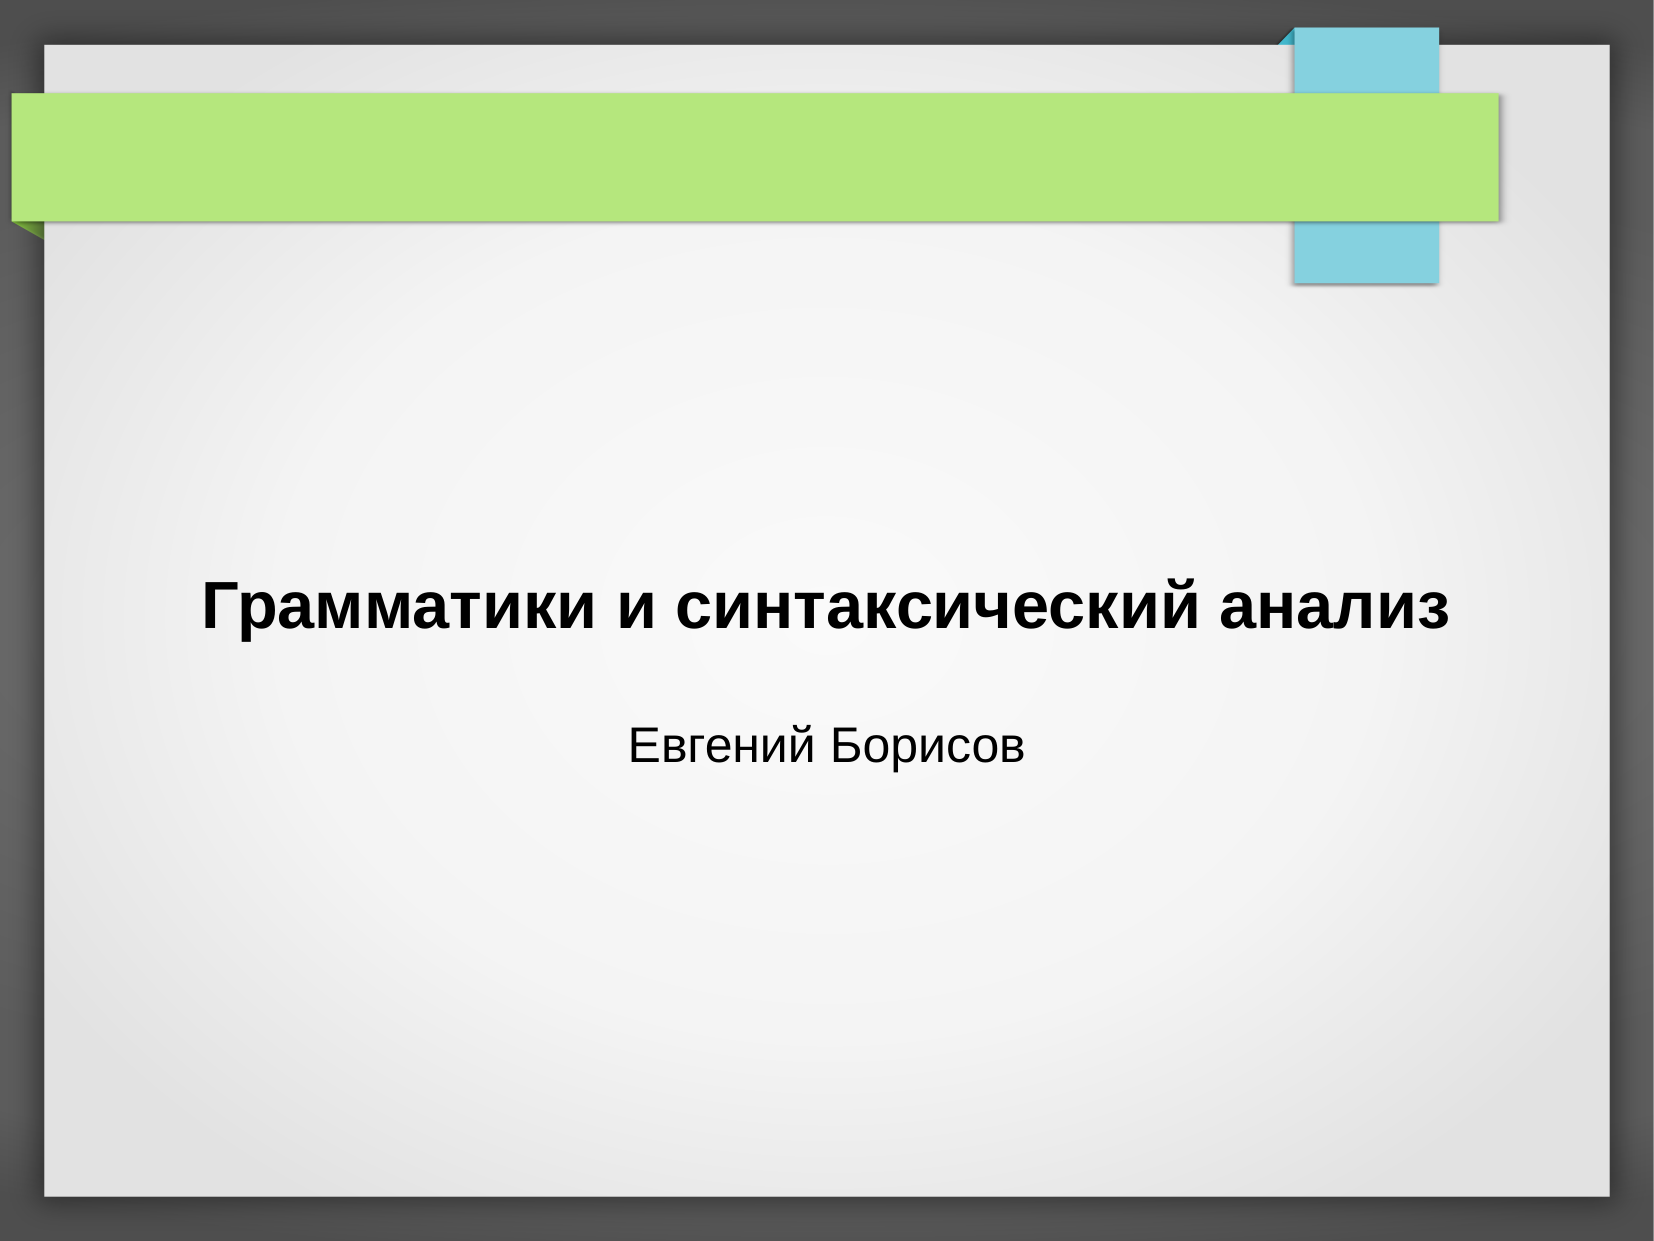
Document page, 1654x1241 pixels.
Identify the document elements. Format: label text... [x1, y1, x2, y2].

picture [0, 0, 1654, 1241]
subtitle Грамматики и синтаксический анализ Евгений Борисов [82, 290, 1571, 1010]
